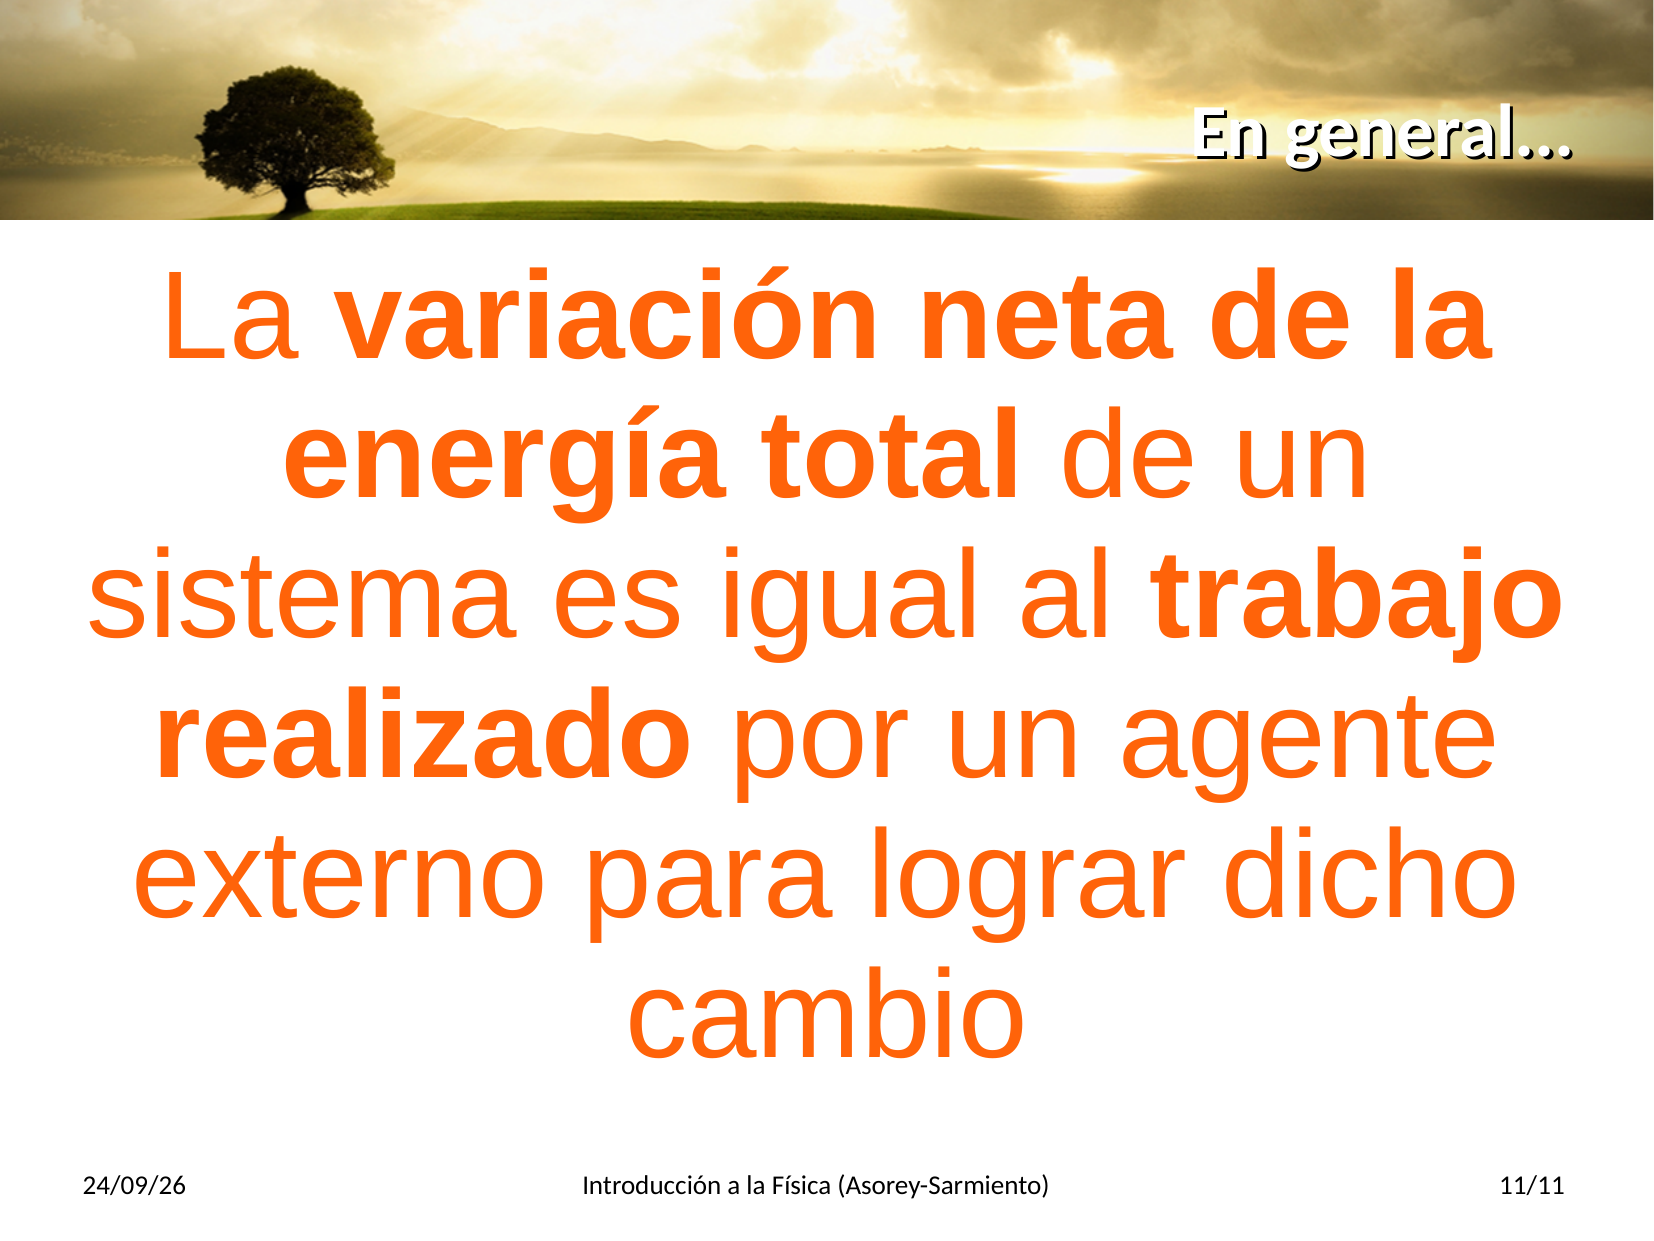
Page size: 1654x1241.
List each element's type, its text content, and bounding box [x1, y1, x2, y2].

picture [0, 0, 1654, 220]
title En general... [86, 49, 1576, 226]
subtitle La variación neta de la energía total de un sistema es igual al trabajo realizado por un agente externo para lograr dicho cambio [82, 244, 1571, 1084]
